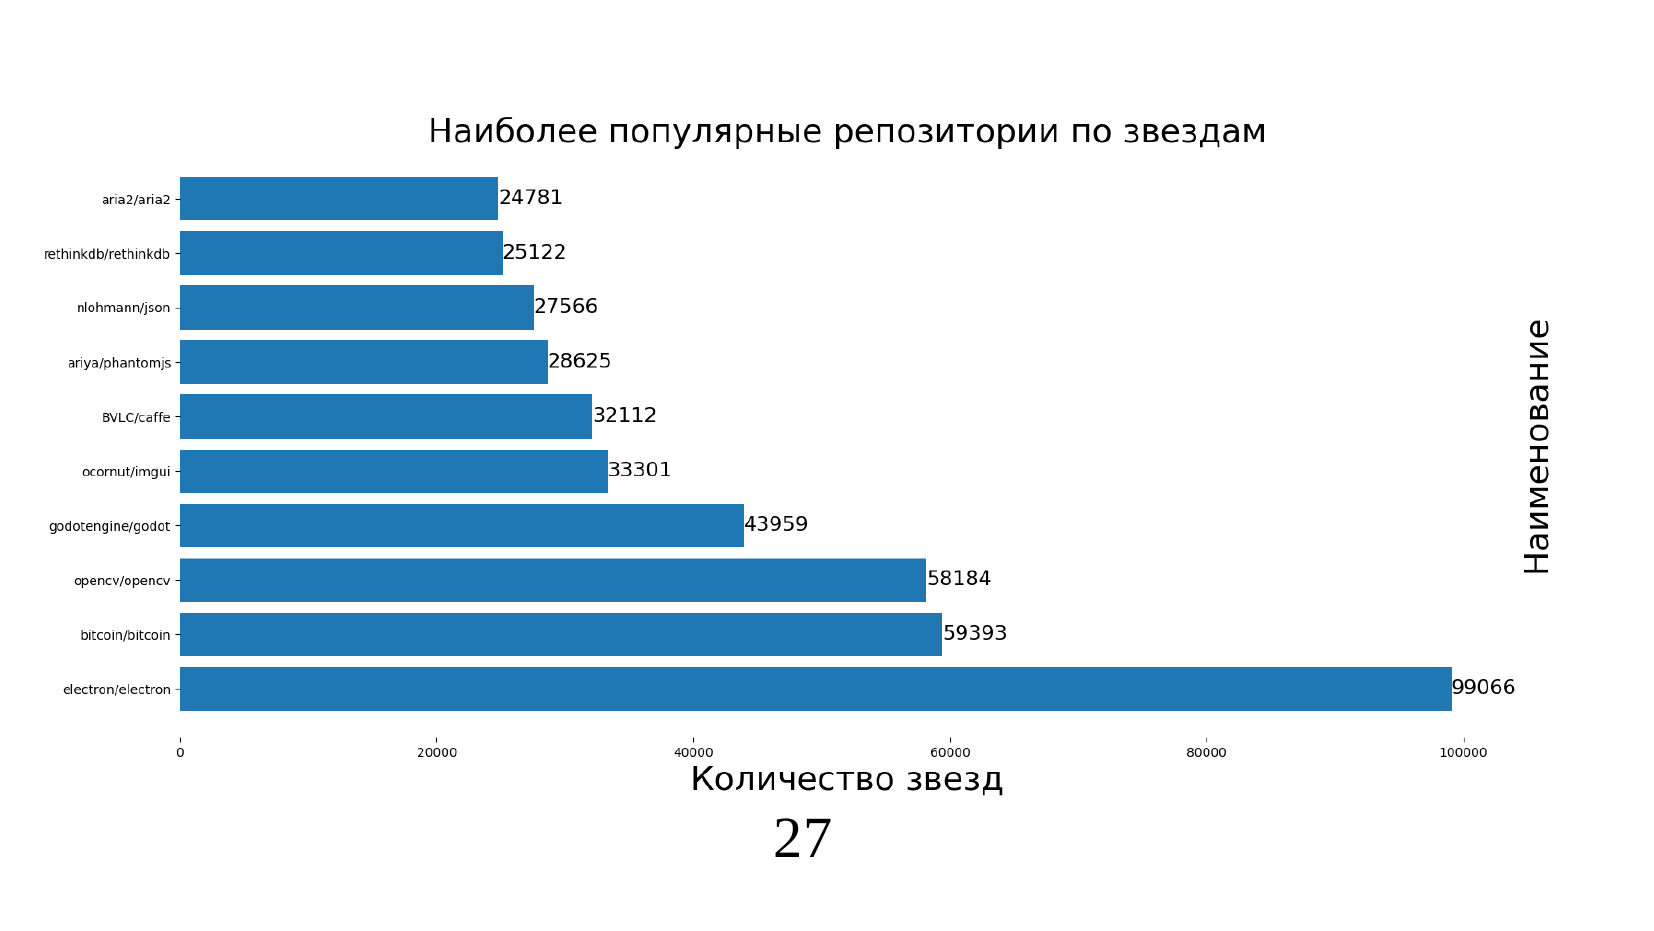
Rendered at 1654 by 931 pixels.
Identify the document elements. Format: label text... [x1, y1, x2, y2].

title <number> [59, 798, 1548, 916]
picture [25, 59, 1595, 798]
